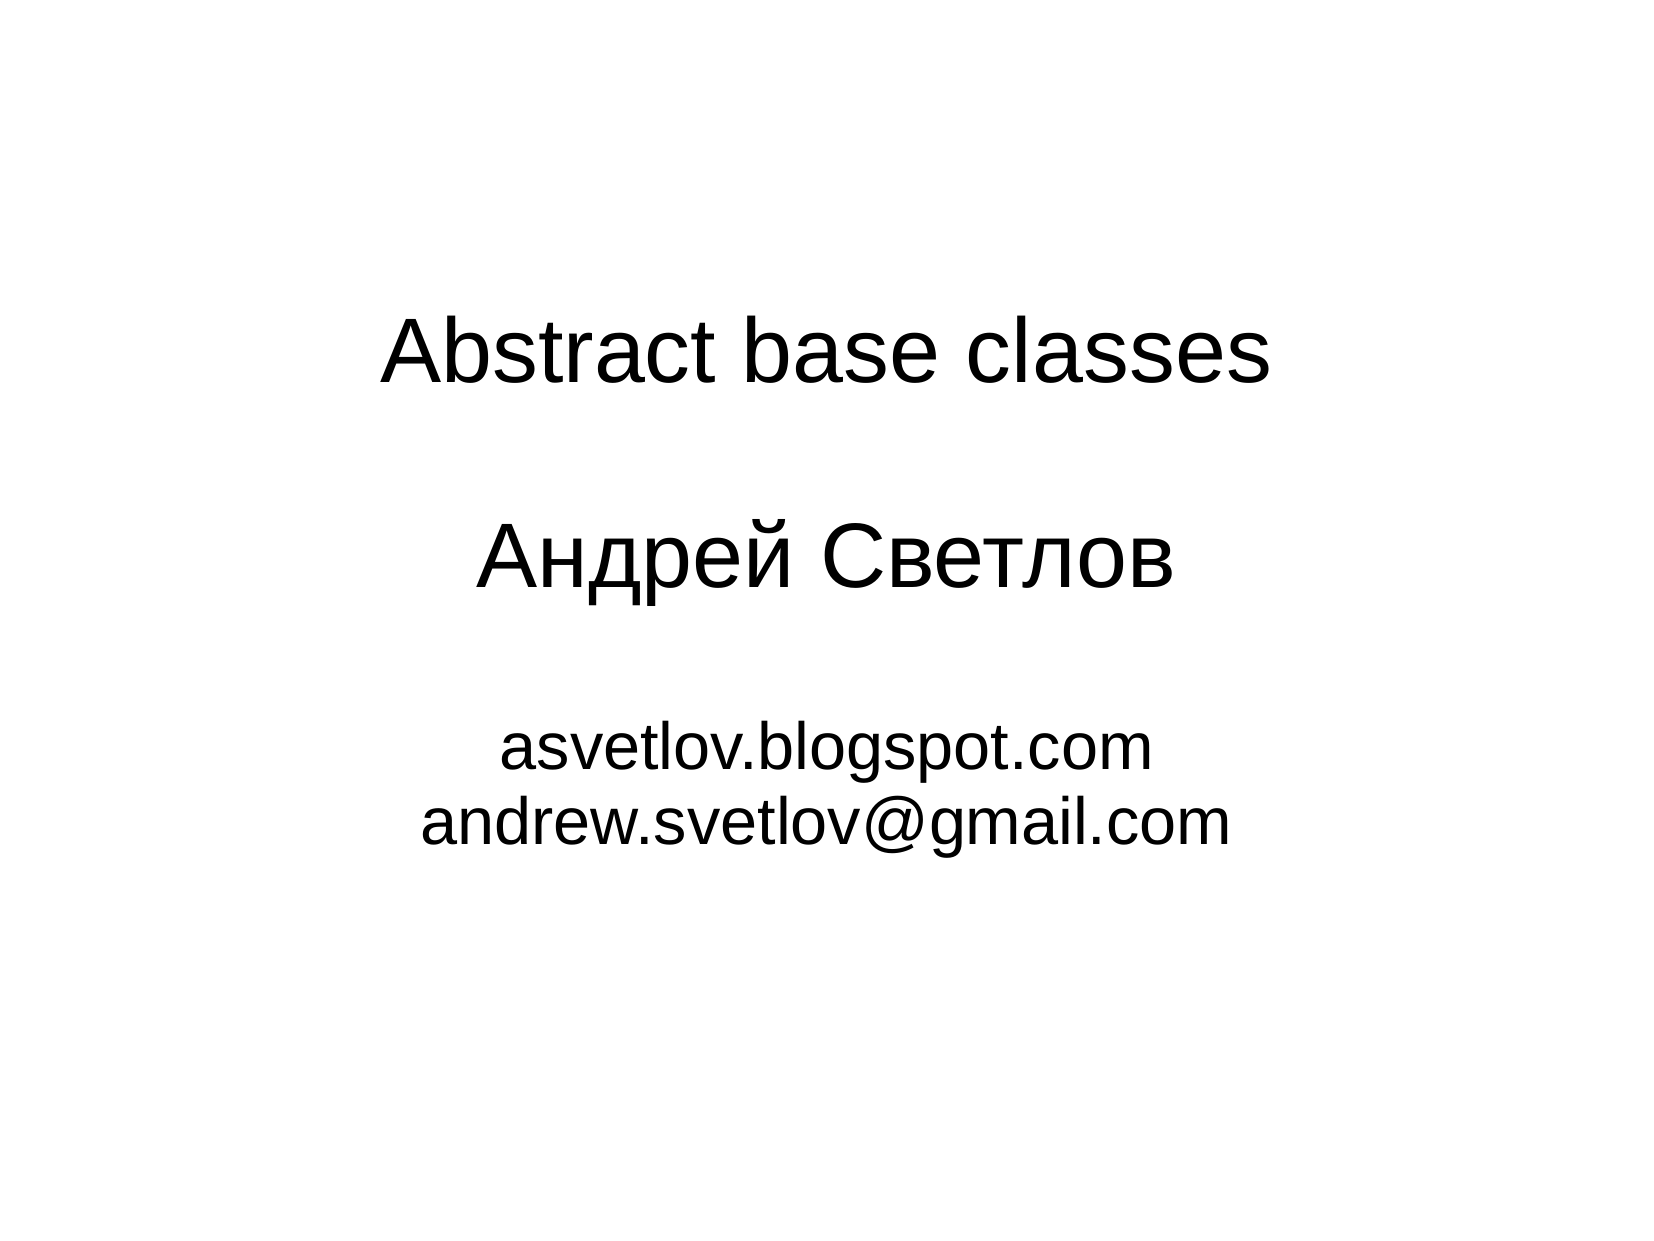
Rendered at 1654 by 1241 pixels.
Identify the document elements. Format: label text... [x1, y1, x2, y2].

subtitle Abstract base classes Андрей Светлов asvetlov.blogspot.com andrew.svetlov@gmail.com [82, 49, 1571, 1109]
